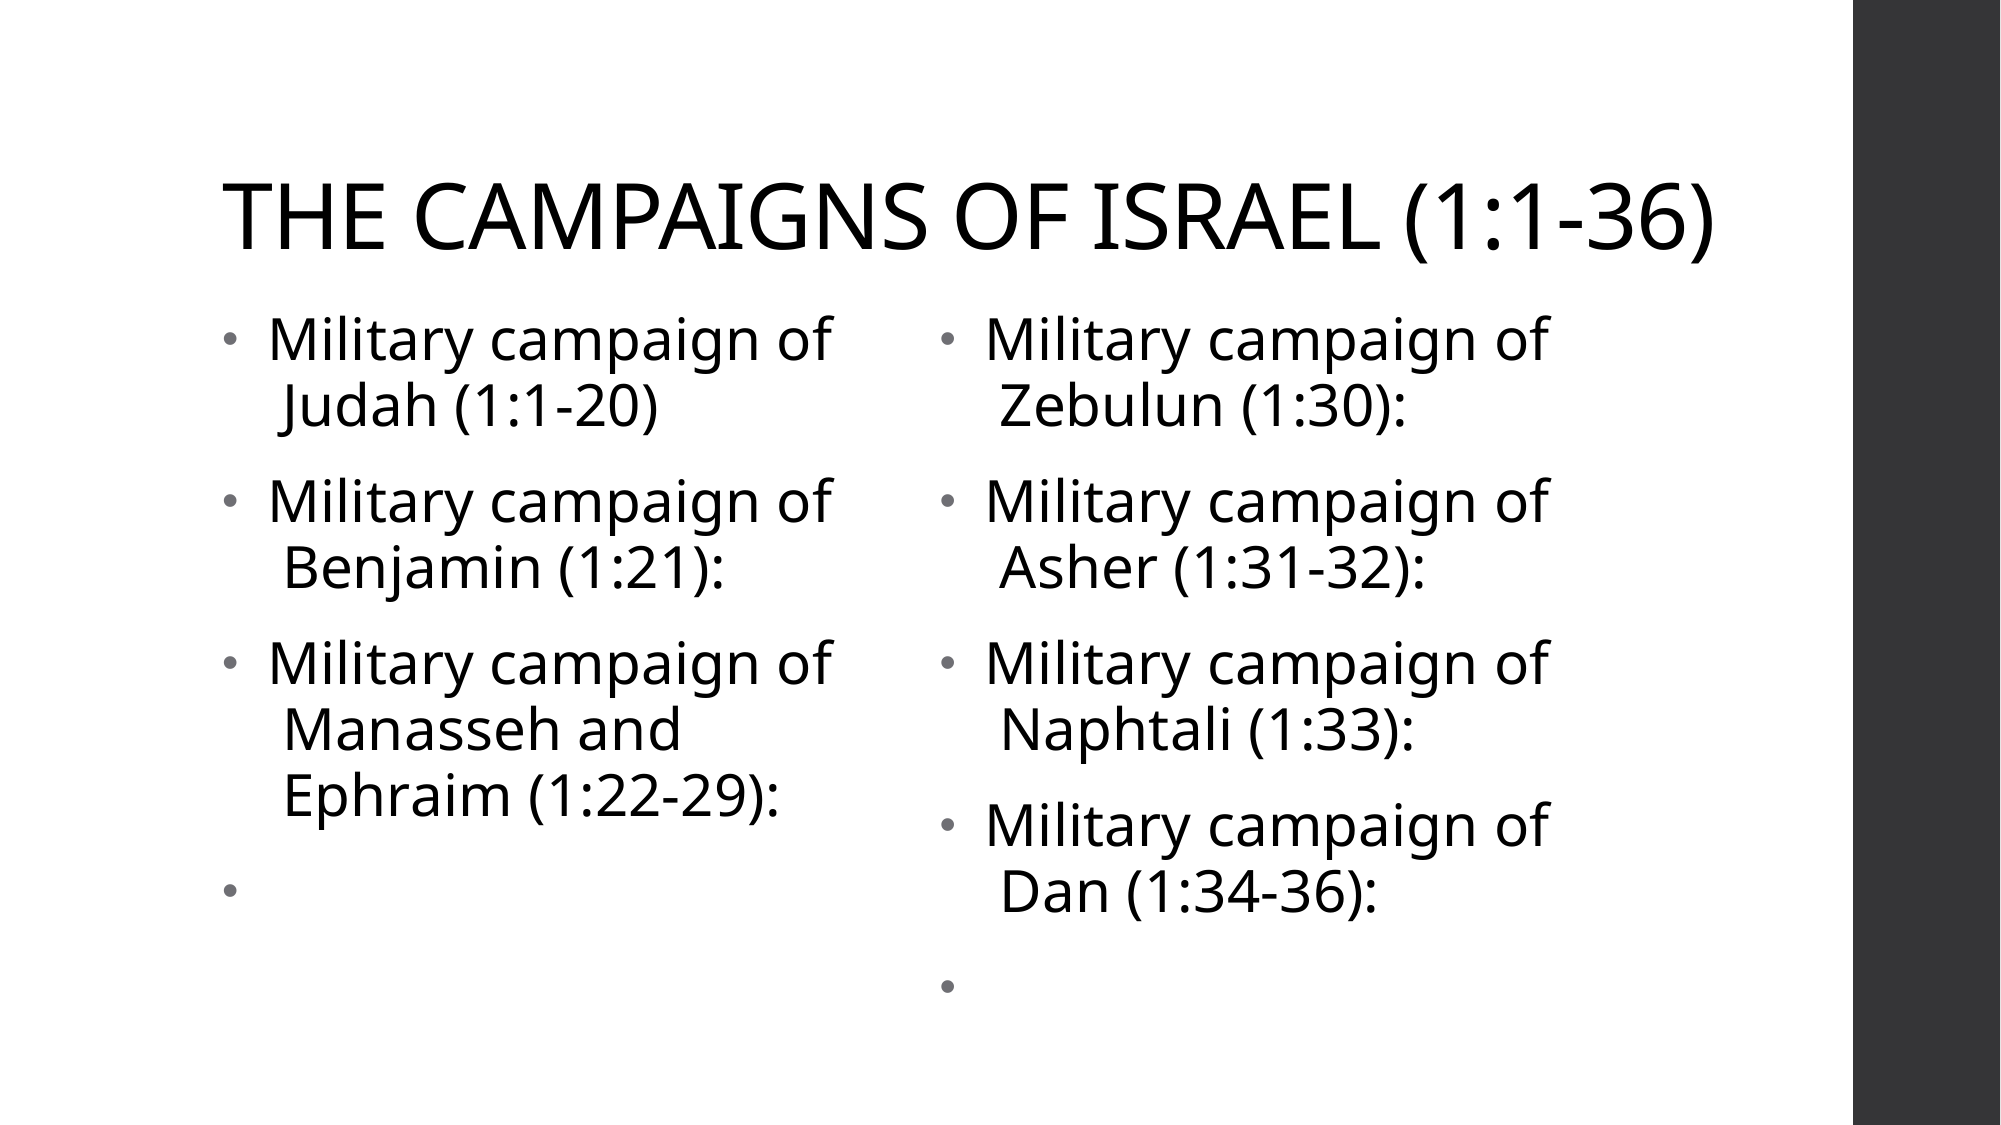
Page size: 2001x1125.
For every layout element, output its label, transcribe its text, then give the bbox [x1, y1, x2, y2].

list Military campaign of Zebulun (1:30): Military campaign of Asher (1:31-32): Military campaign of Naphtali (1:33): Military campaign of Dan (1:34-36): [924, 299, 1617, 1014]
title THE CAMPAIGNS OF ISRAEL (1:1-36) [206, 60, 1797, 278]
list Military campaign of Judah (1:1-20) Military campaign of Benjamin (1:21): Military campaign of Manasseh and Ephraim (1:22-29): [207, 299, 900, 1014]
